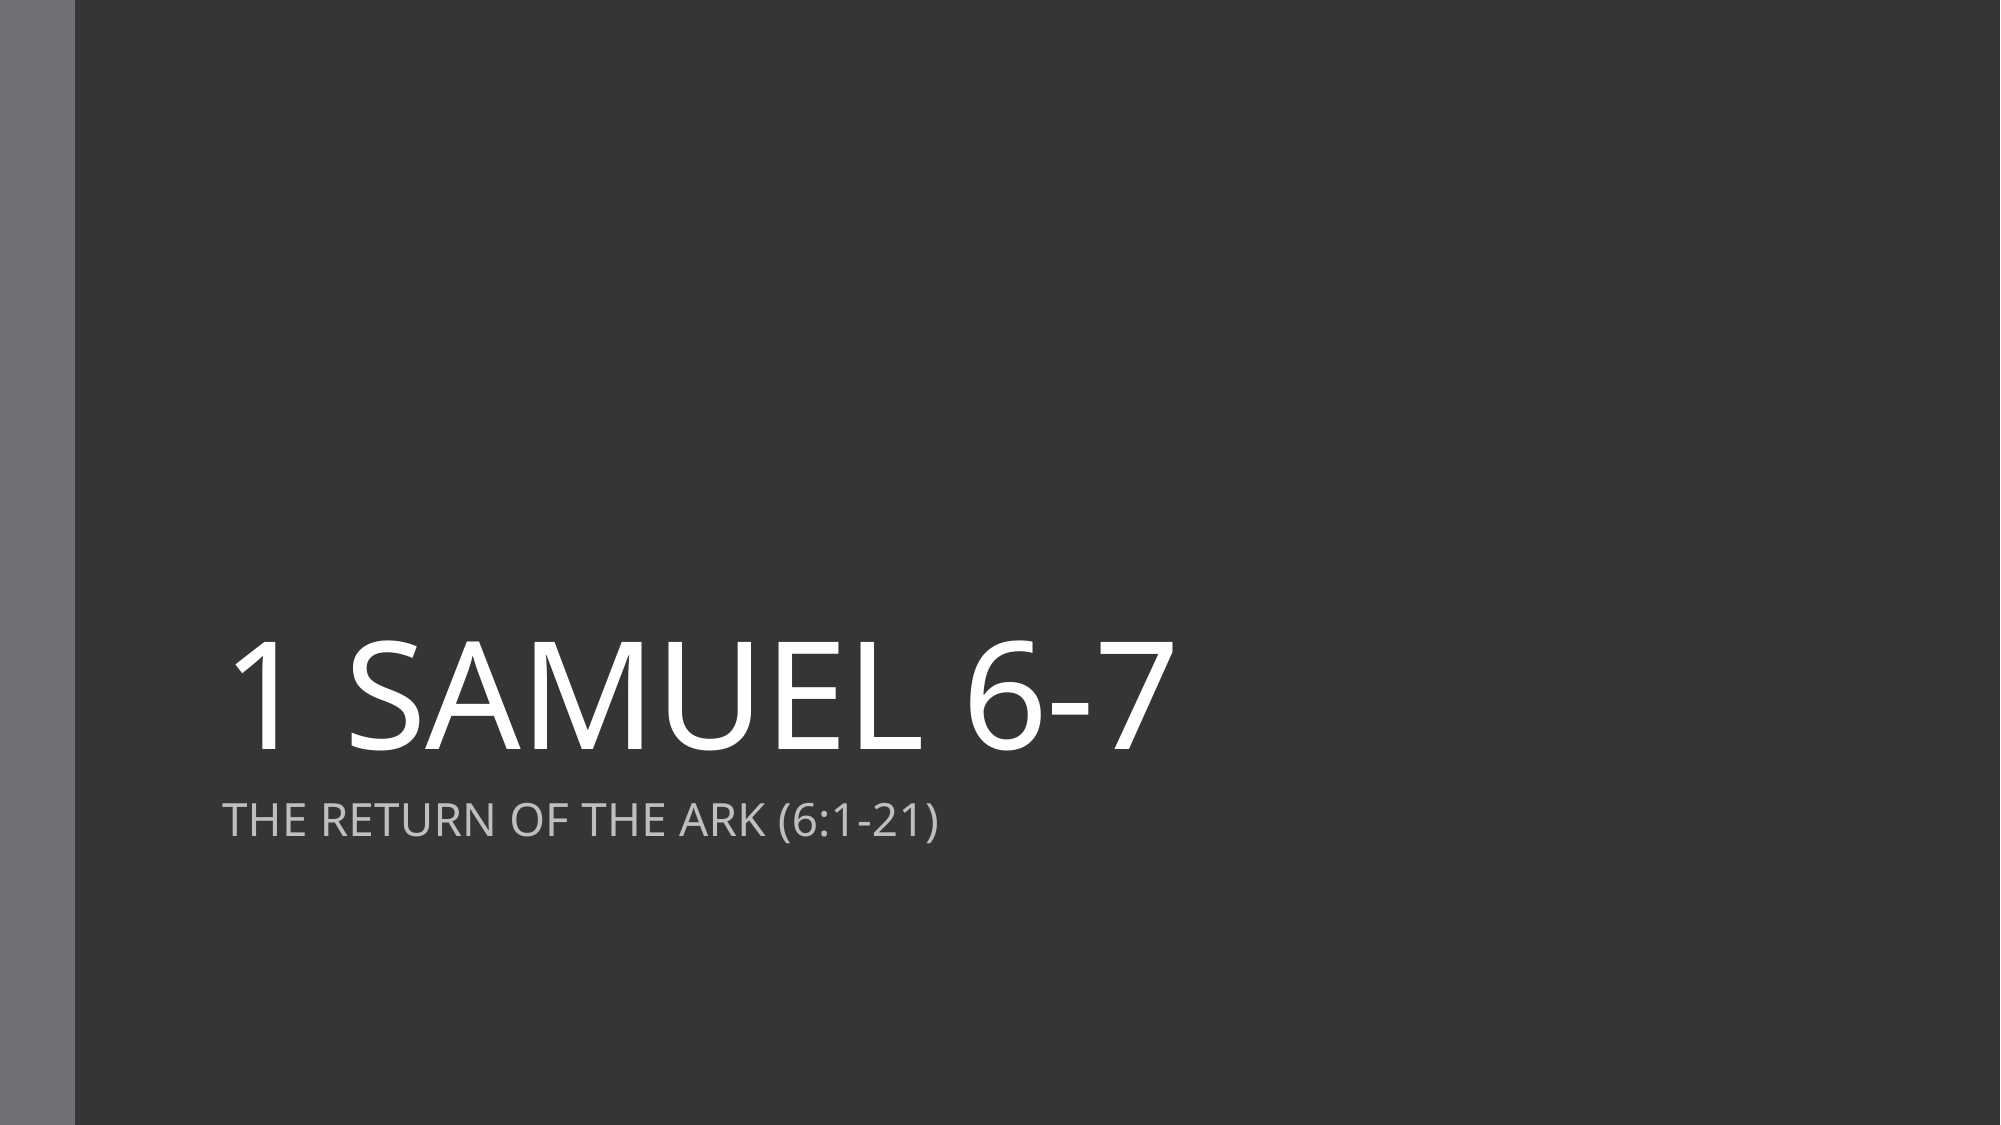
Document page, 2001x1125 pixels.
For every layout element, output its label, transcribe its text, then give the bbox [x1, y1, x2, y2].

subtitle THE RETURN OF THE ARK (6:1-21) [206, 787, 1752, 1066]
title 1 SAMUEL 6-7 [206, 124, 1752, 787]
